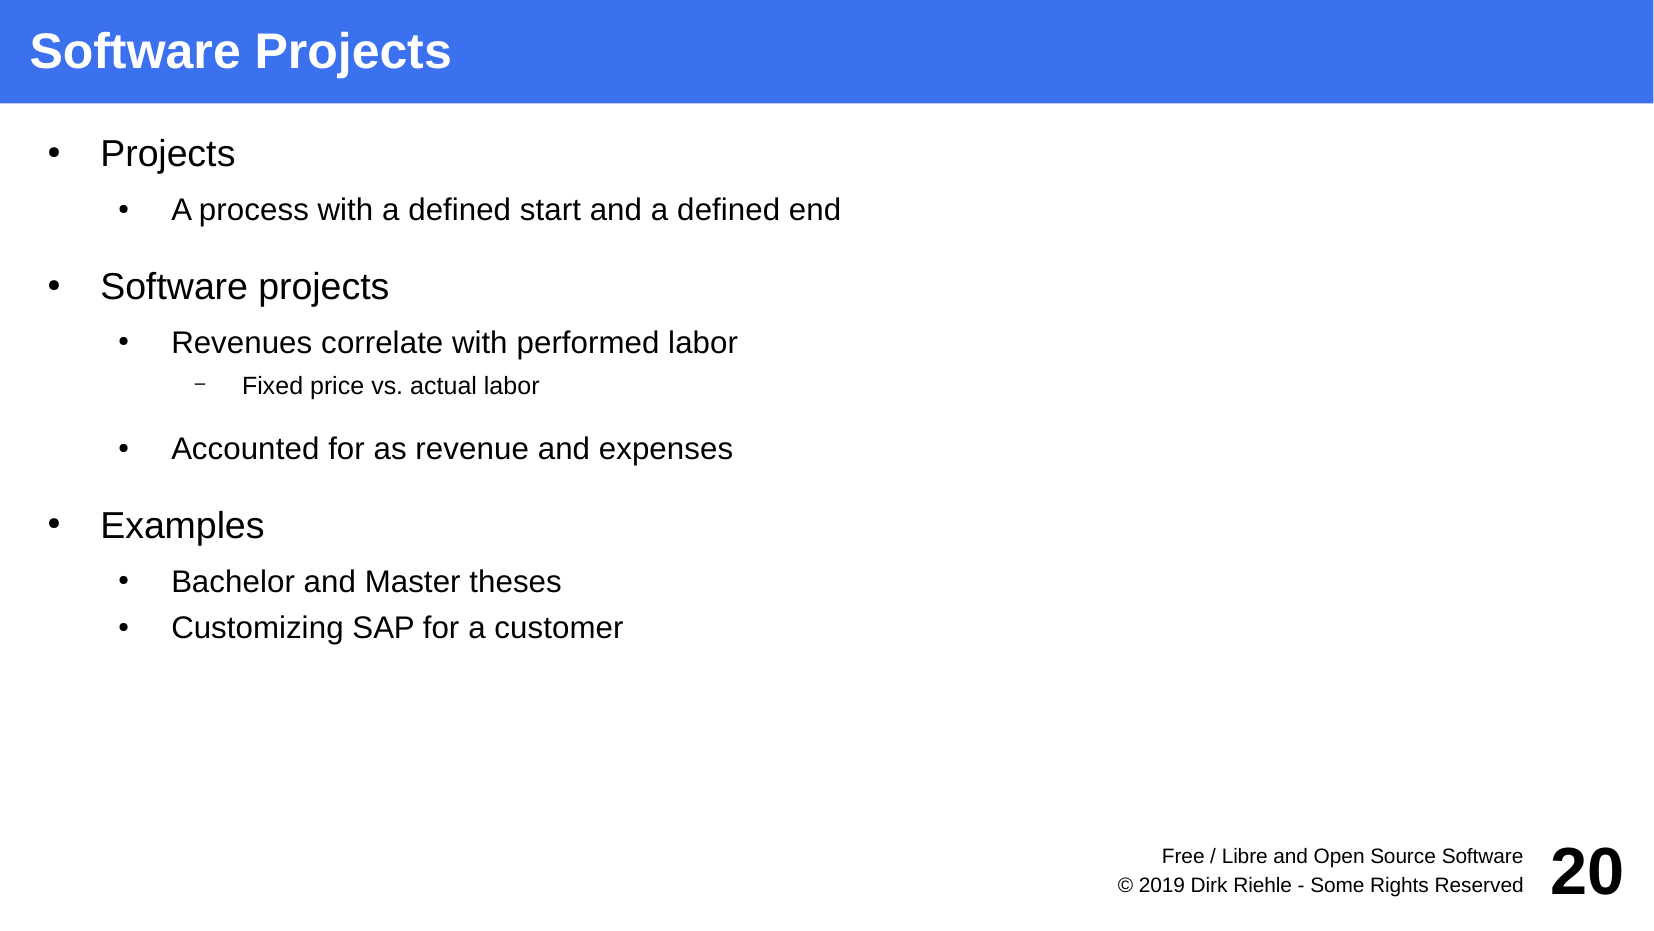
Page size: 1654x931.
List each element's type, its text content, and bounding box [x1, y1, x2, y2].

title Software Projects [0, 0, 1654, 104]
list Projects A process with a defined start and a defined end Software projects Revenues correlate with performed labor Fixed price vs. actual labor Accounted for as revenue and expenses Examples Bachelor and Master theses Customizing SAP for a customer [29, 132, 1625, 813]
